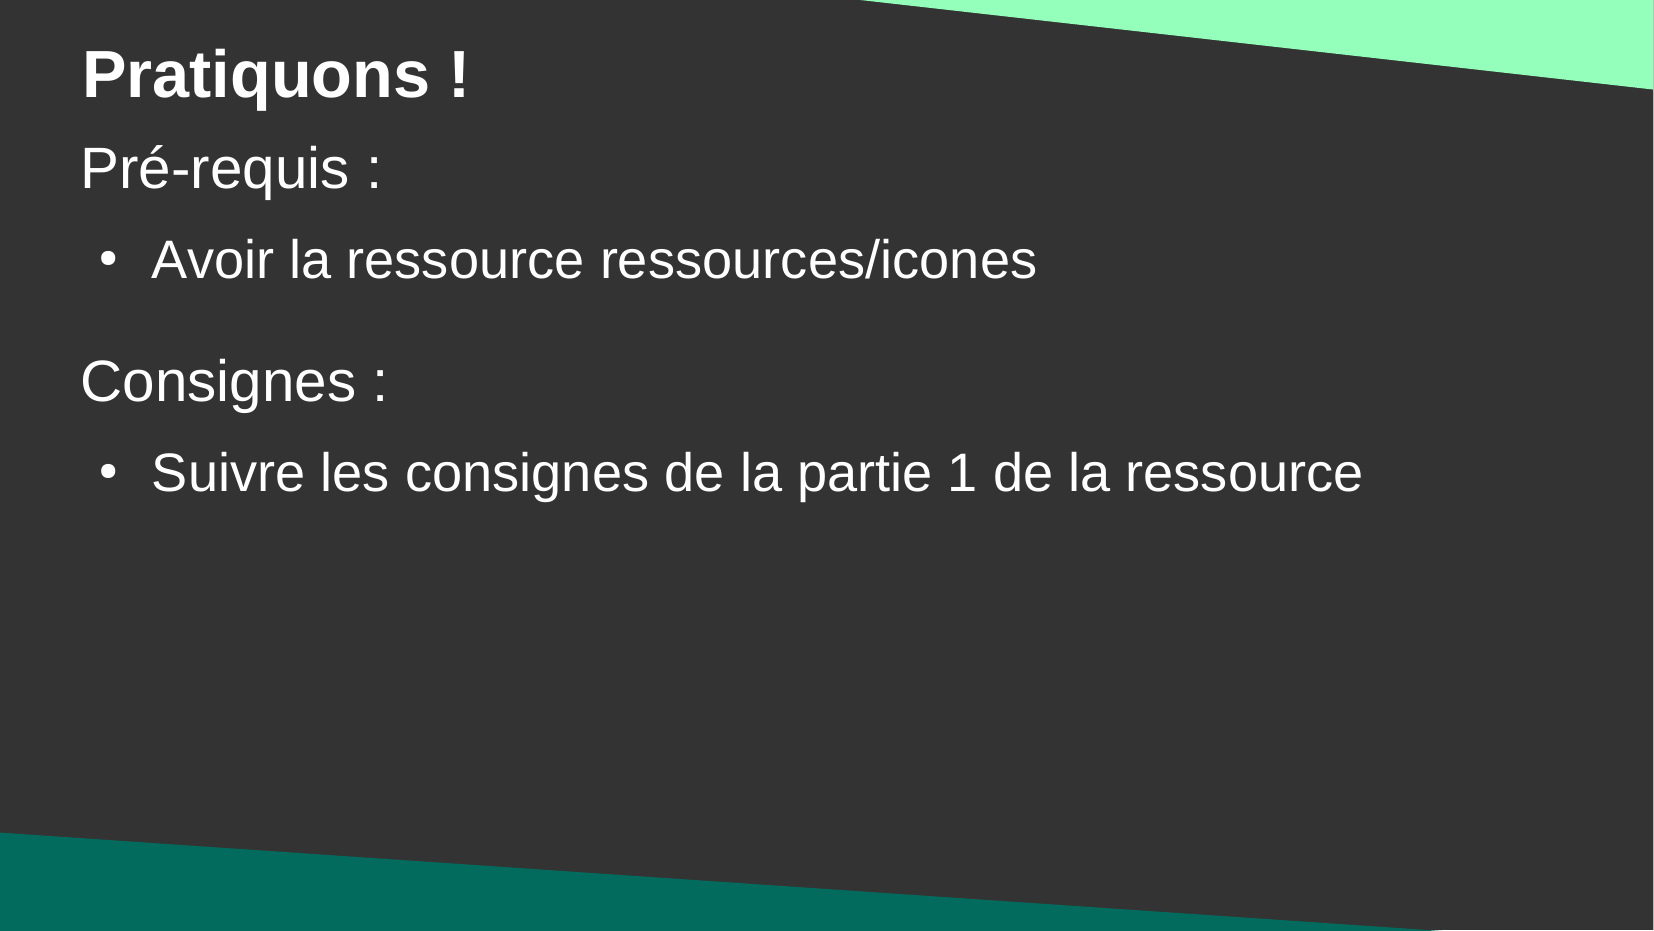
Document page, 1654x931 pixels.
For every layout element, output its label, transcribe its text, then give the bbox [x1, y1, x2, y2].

list Consignes : Suivre les consignes de la partie 1 de la ressource [80, 348, 1620, 603]
title Pratiquons ! [82, 37, 1571, 114]
text_box [860, 0, 1654, 90]
list Pré-requis : Avoir la ressource ressources/icones [80, 135, 1620, 296]
